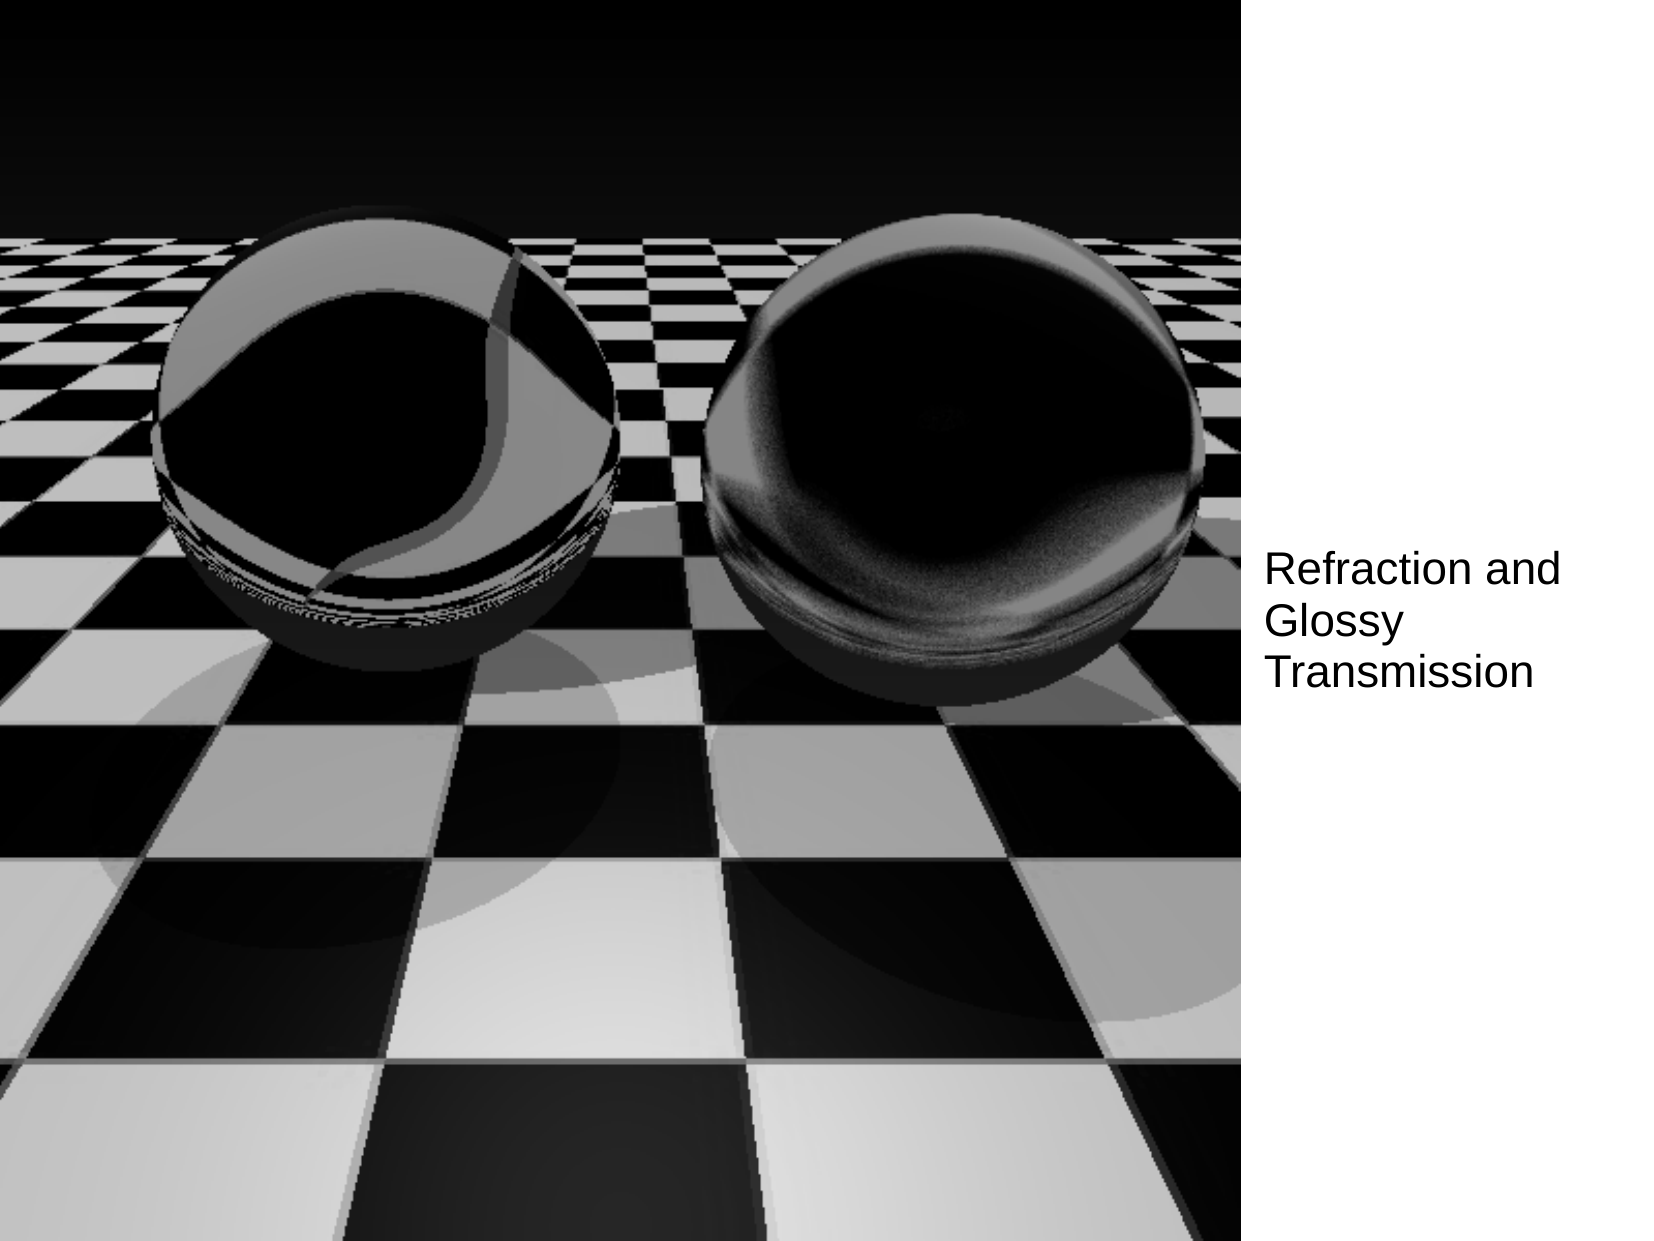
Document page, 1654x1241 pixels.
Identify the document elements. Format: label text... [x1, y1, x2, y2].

picture [0, 0, 1241, 1241]
subtitle Refraction and Glossy Transmission [1263, 23, 1642, 1217]
